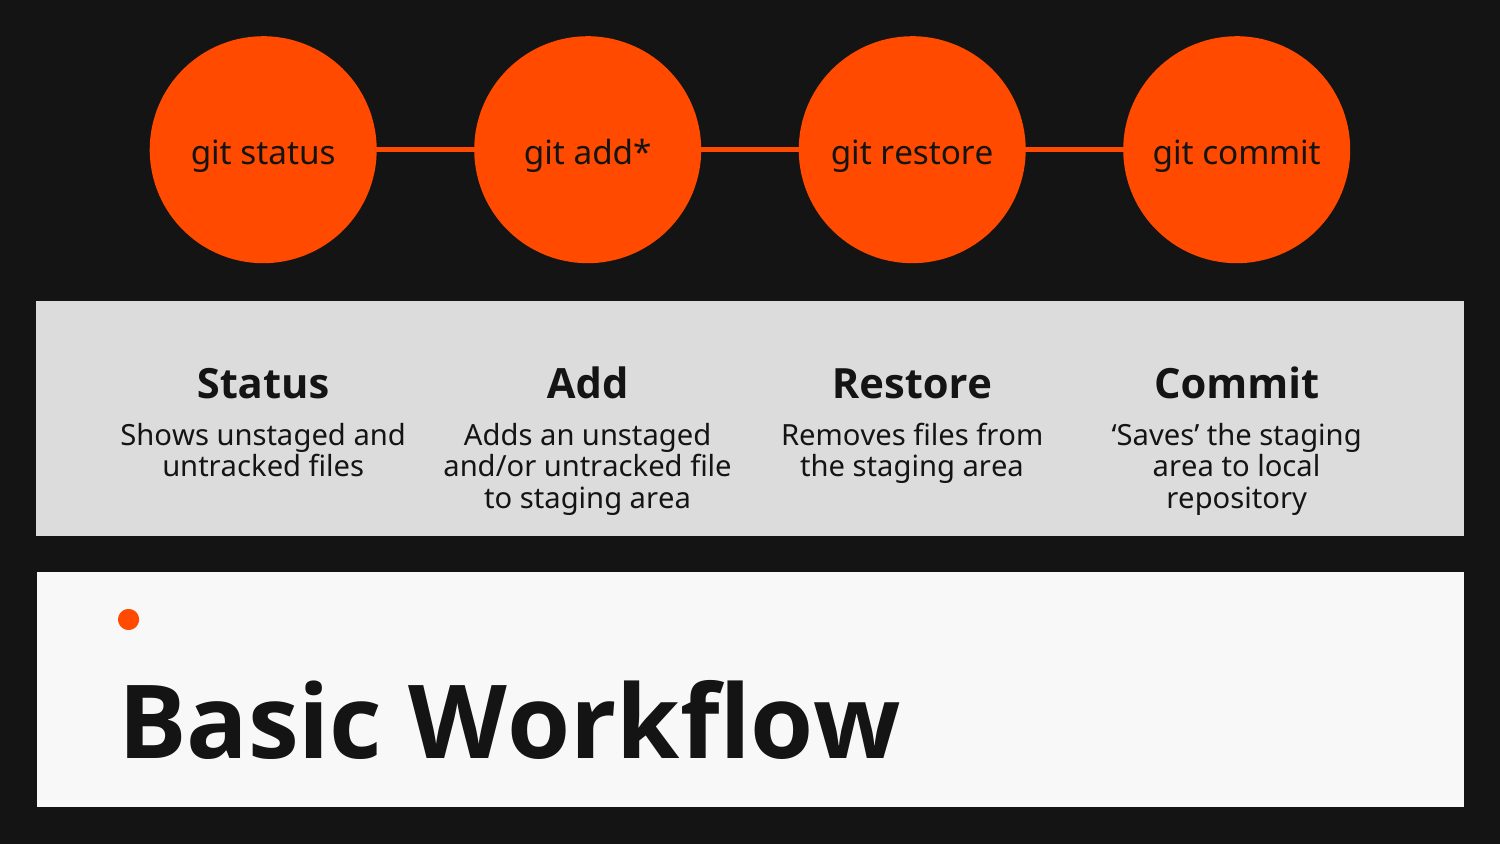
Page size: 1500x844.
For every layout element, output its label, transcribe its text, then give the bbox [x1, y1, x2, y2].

text_box Shows unstaged and untracked files [118, 420, 409, 489]
text_box [149, 36, 377, 264]
text_box git status [171, 100, 355, 200]
text_box [474, 152, 702, 264]
text_box git commit [1145, 100, 1329, 200]
text_box [1123, 36, 1351, 264]
text_box Add [442, 354, 733, 407]
text_box [474, 36, 702, 147]
text_box Removes files from the staging area [767, 420, 1058, 489]
text_box [118, 609, 140, 630]
text_box Status [118, 354, 409, 407]
text_box git add* [496, 100, 680, 200]
title Basic Workflow [118, 684, 1382, 773]
text_box Commit [1091, 354, 1382, 407]
text_box Adds an unstaged and/or untracked file to staging area [442, 420, 733, 489]
text_box git restore [820, 100, 1004, 200]
text_box Restore [767, 354, 1058, 407]
text_box [798, 36, 1026, 147]
text_box [36, 301, 1464, 536]
text_box ‘Saves’ the staging area to local repository [1091, 420, 1382, 489]
text_box [798, 152, 1026, 264]
